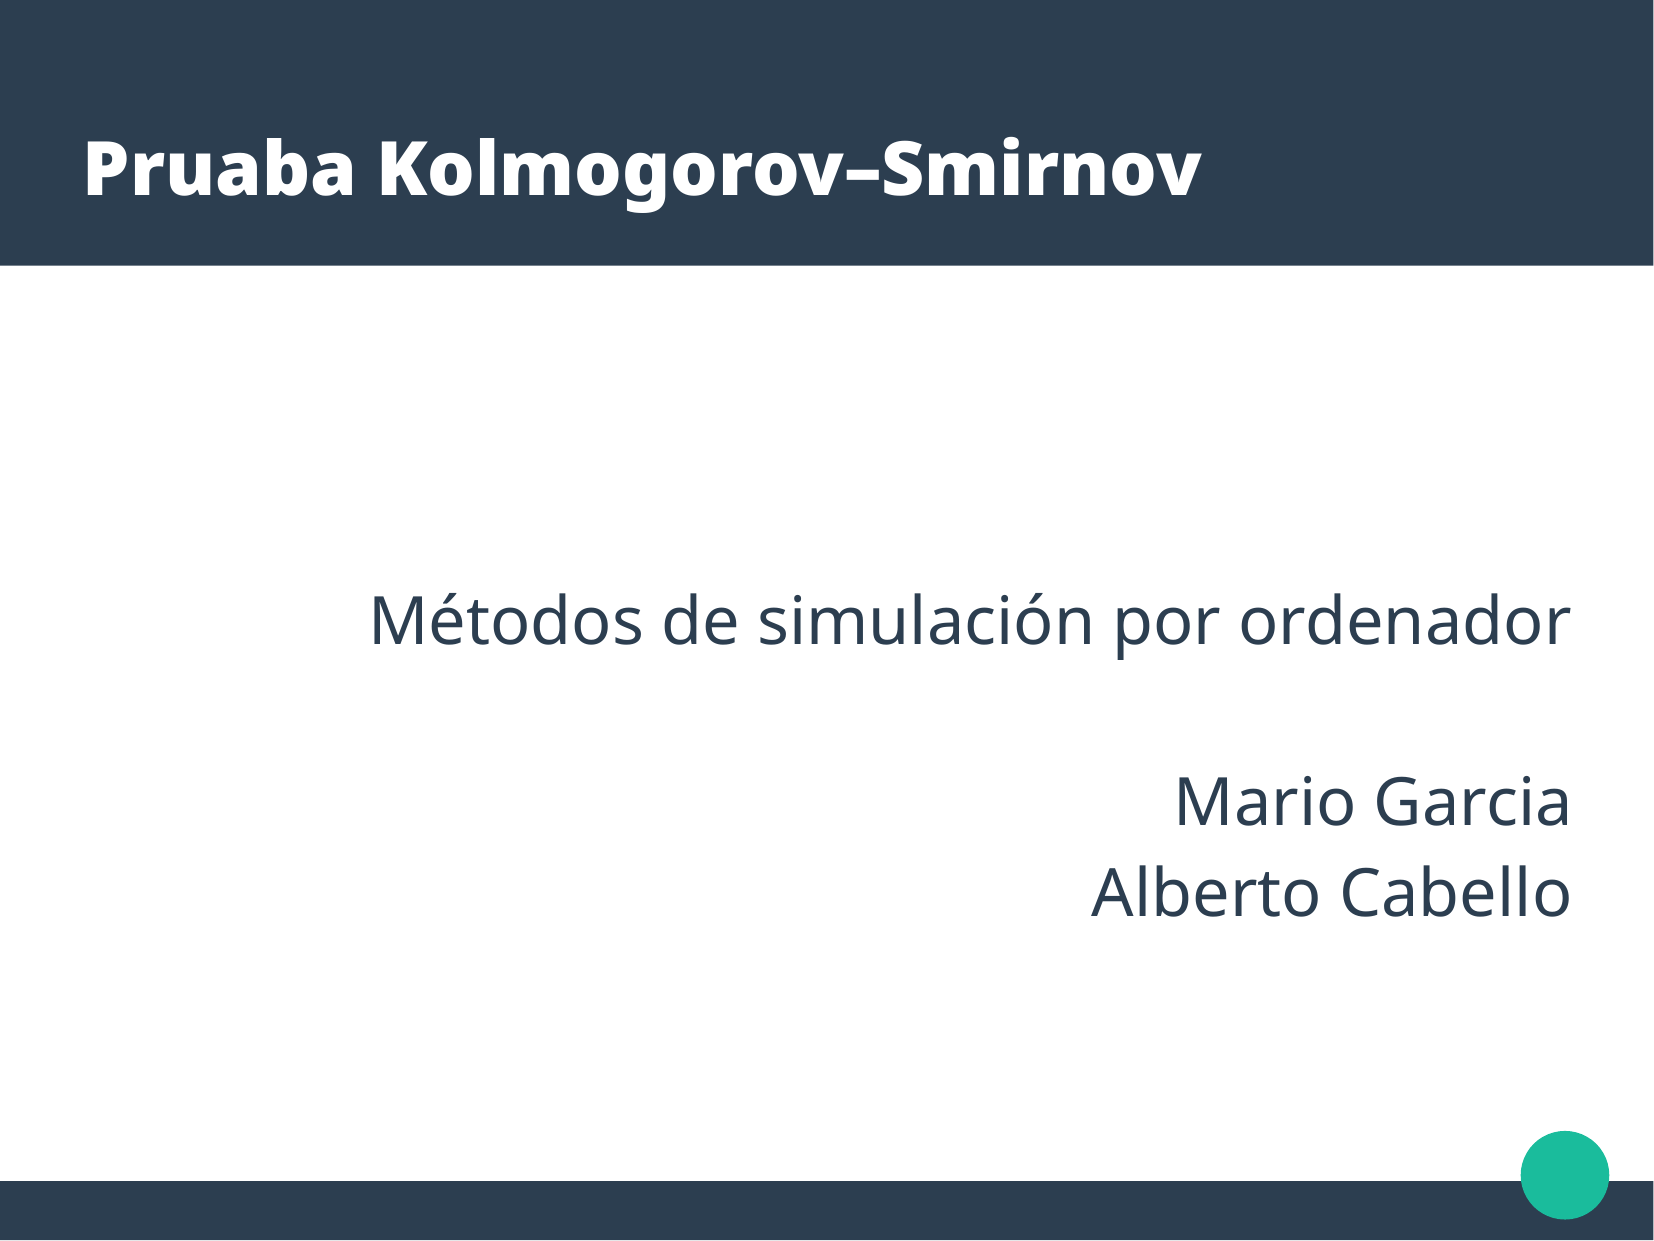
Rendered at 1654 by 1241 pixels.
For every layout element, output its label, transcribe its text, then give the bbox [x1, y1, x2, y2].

text_box Métodos de simulación por ordenador Mario Garcia Alberto Cabello [16, 352, 1643, 975]
title Pruaba Kolmogorov–Smirnov [82, 62, 1571, 270]
